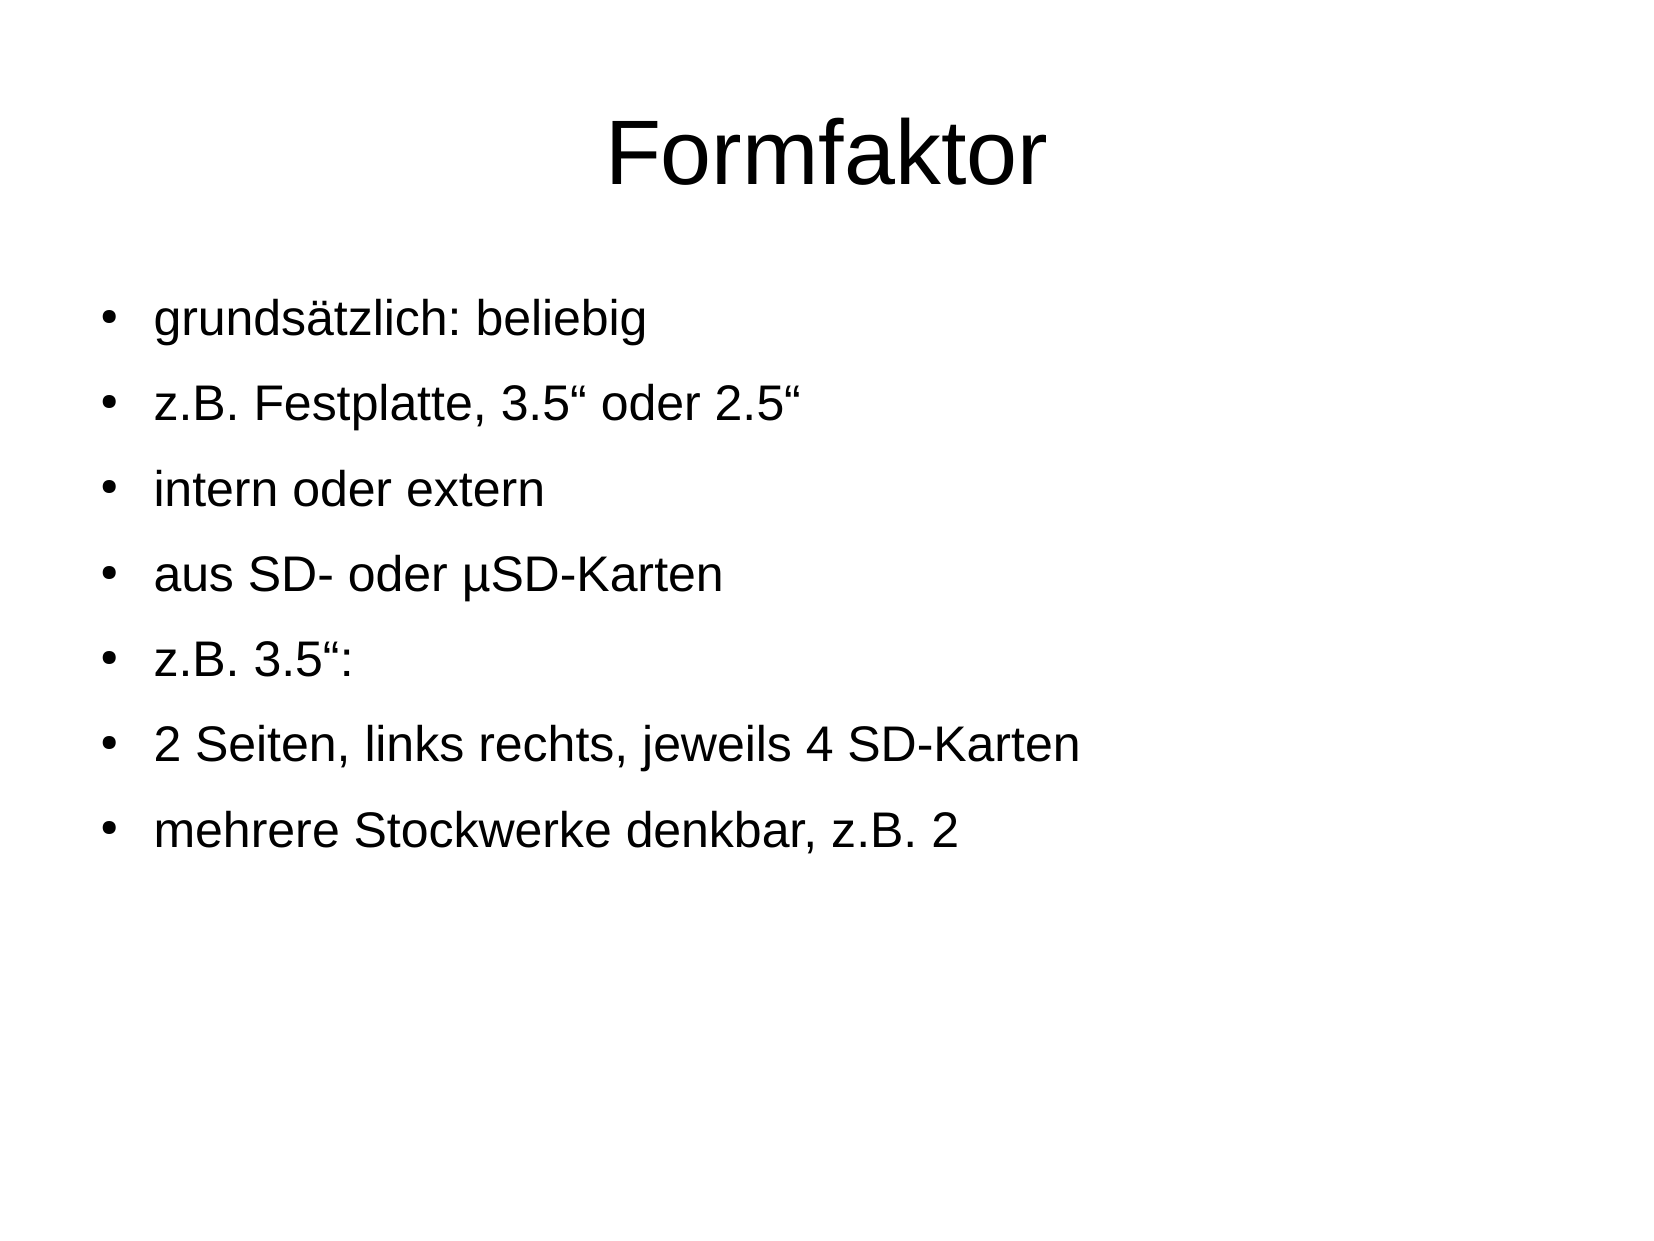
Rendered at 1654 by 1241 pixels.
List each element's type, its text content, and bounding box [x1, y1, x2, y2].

title Formfaktor [82, 49, 1571, 257]
list grundsätzlich: beliebig z.B. Festplatte, 3.5“ oder 2.5“ intern oder extern aus SD- oder µSD-Karten z.B. 3.5“: 2 Seiten, links rechts, jeweils 4 SD-Karten mehrere Stockwerke denkbar, z.B. 2 [82, 290, 1571, 1010]
